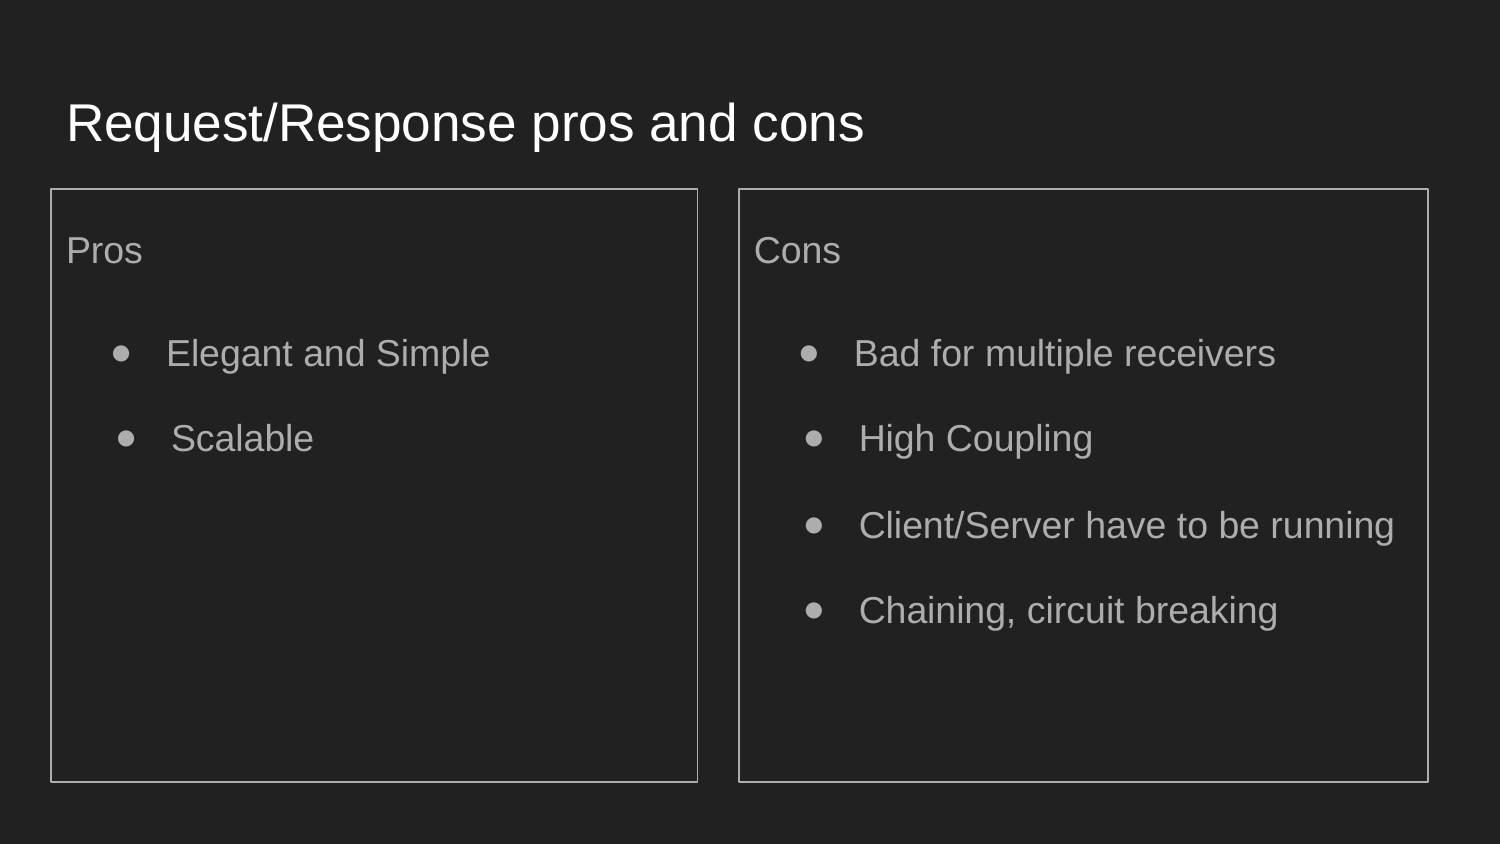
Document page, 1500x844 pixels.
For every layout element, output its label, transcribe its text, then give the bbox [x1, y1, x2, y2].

list Cons [739, 189, 1428, 783]
text_box Bad for multiple receivers [763, 291, 1351, 412]
text_box Chaining, circuit breaking [768, 548, 1356, 669]
text_box Client/Server have to be running [768, 463, 1416, 584]
list Pros [51, 189, 698, 783]
text_box Elegant and Simple [76, 291, 663, 412]
title Request/Response pros and cons [51, 72, 1449, 167]
text_box High Coupling [768, 376, 1356, 463]
text_box Scalable [80, 376, 668, 497]
